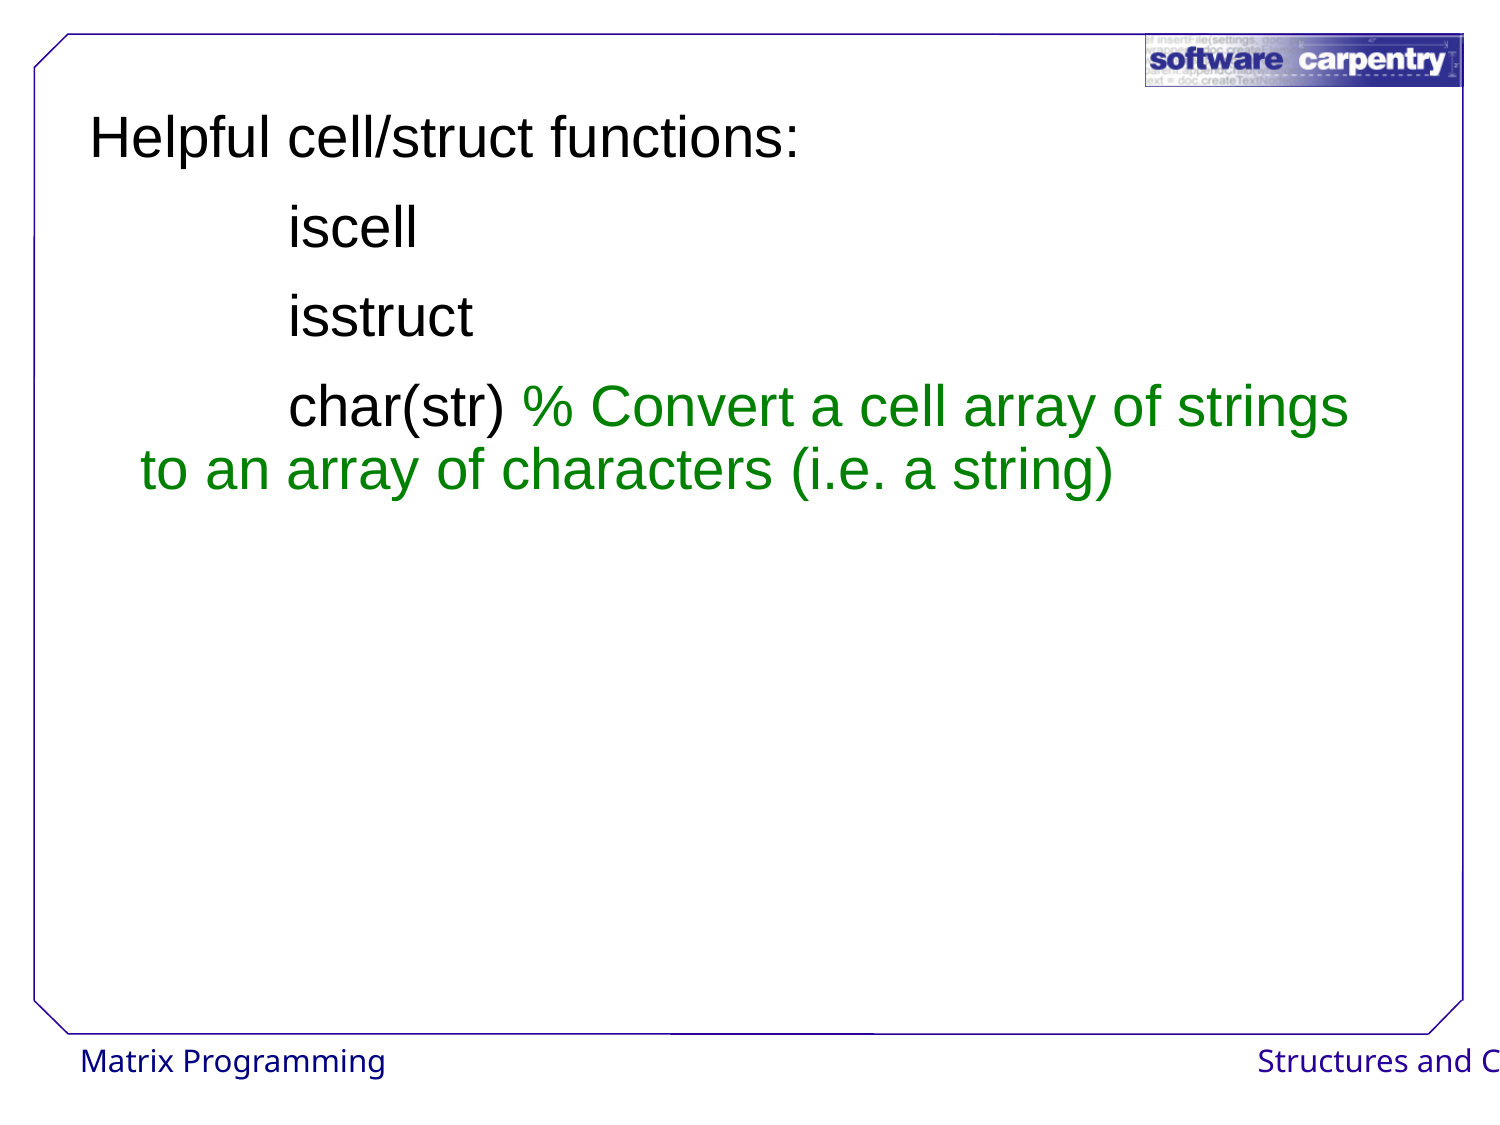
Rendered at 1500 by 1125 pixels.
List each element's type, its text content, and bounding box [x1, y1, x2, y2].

list Helpful cell/struct functions: iscell isstruct char(str) % Convert a cell array of strings to an array of characters (i.e. a string) [75, 99, 1425, 1013]
picture [1145, 33, 1464, 87]
